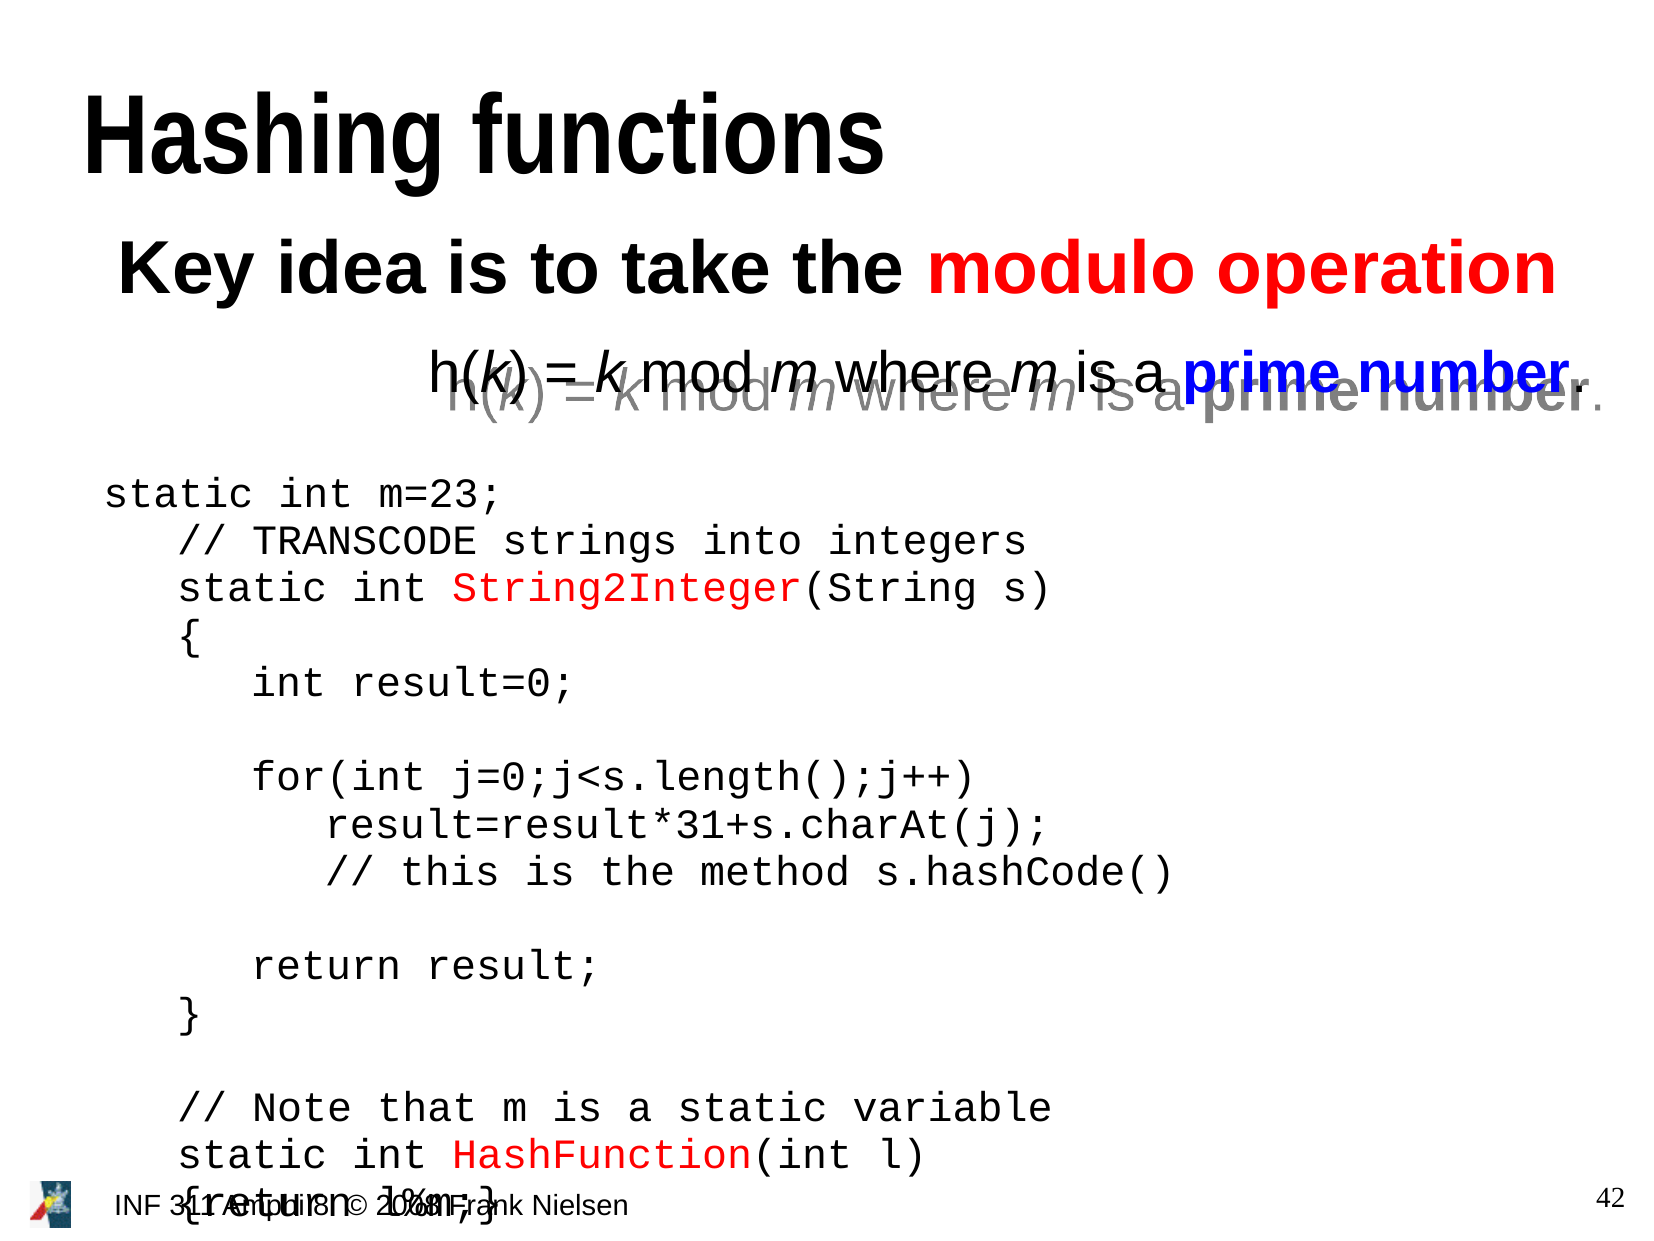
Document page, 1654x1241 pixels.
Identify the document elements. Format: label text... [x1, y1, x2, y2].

picture [29, 1181, 71, 1228]
text_box h(k) = k mod m where m is a prime number. [413, 332, 1599, 414]
text_box Key idea is to take the modulo operation [103, 218, 1595, 318]
text_box Hashing functions [67, 60, 902, 205]
text_box static int m=23; // TRANSCODE strings into integers static int String2Integer(String s) { int result=0; for(int j=0;j<s.length();j++) result=result*31+s.charAt(j); // this is the method s.hashCode() return result; } // Note that m is a static variable static int HashFunction(int l) {return l%m;} [88, 465, 1506, 1197]
